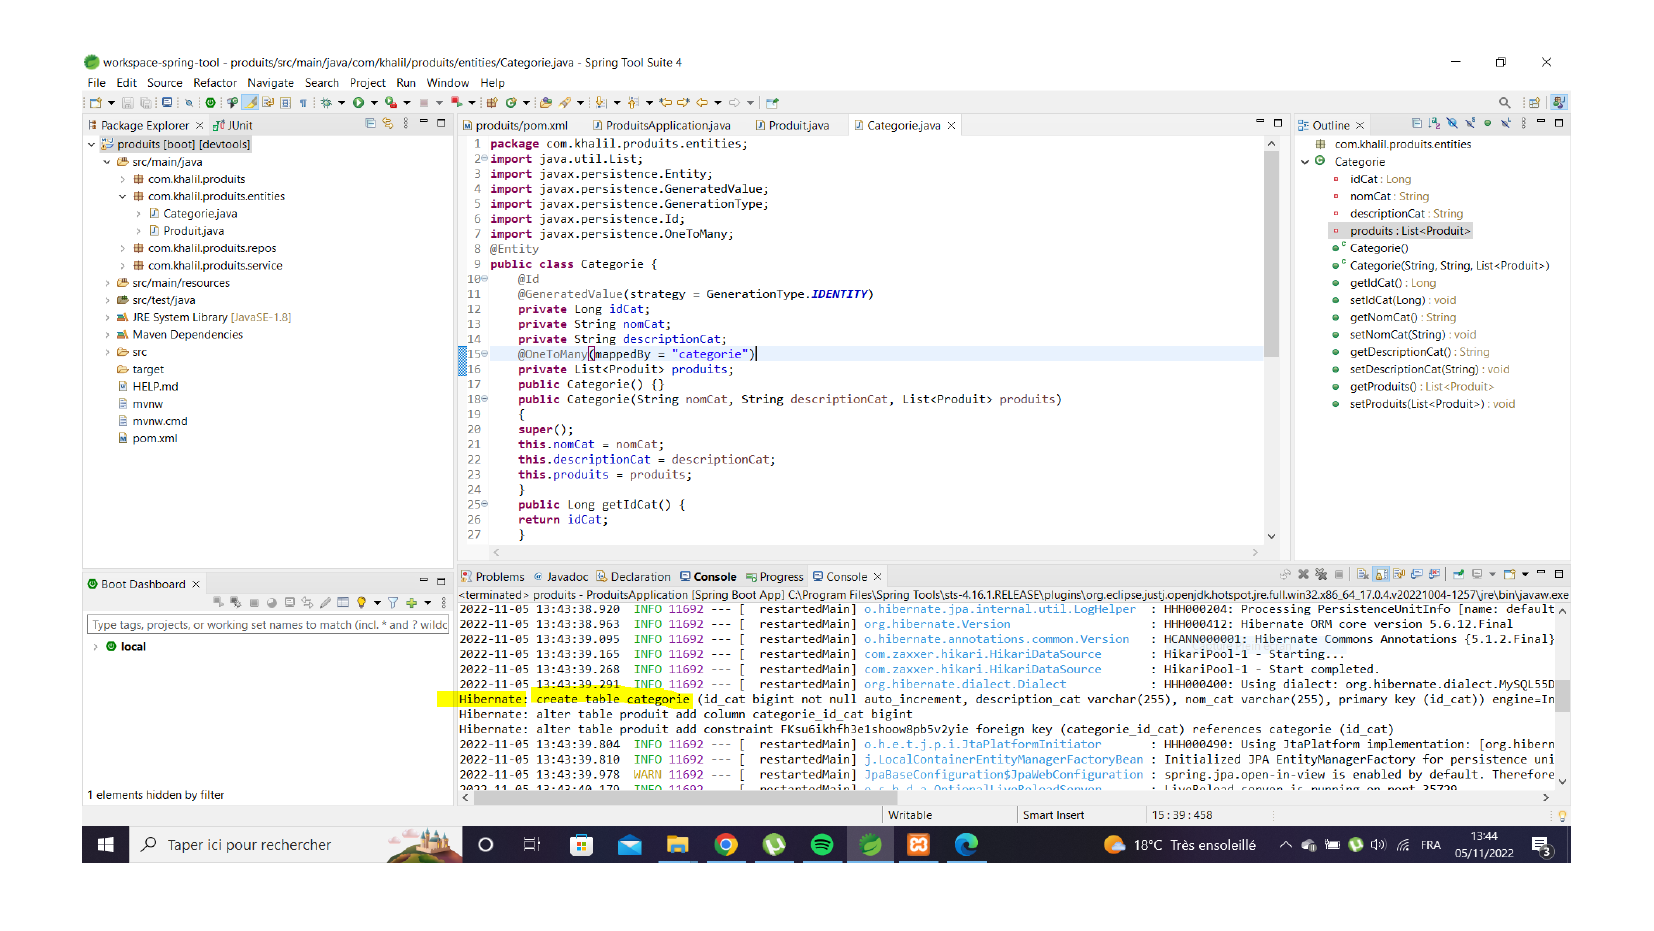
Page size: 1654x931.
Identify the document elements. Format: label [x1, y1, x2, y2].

picture [82, 51, 1571, 863]
